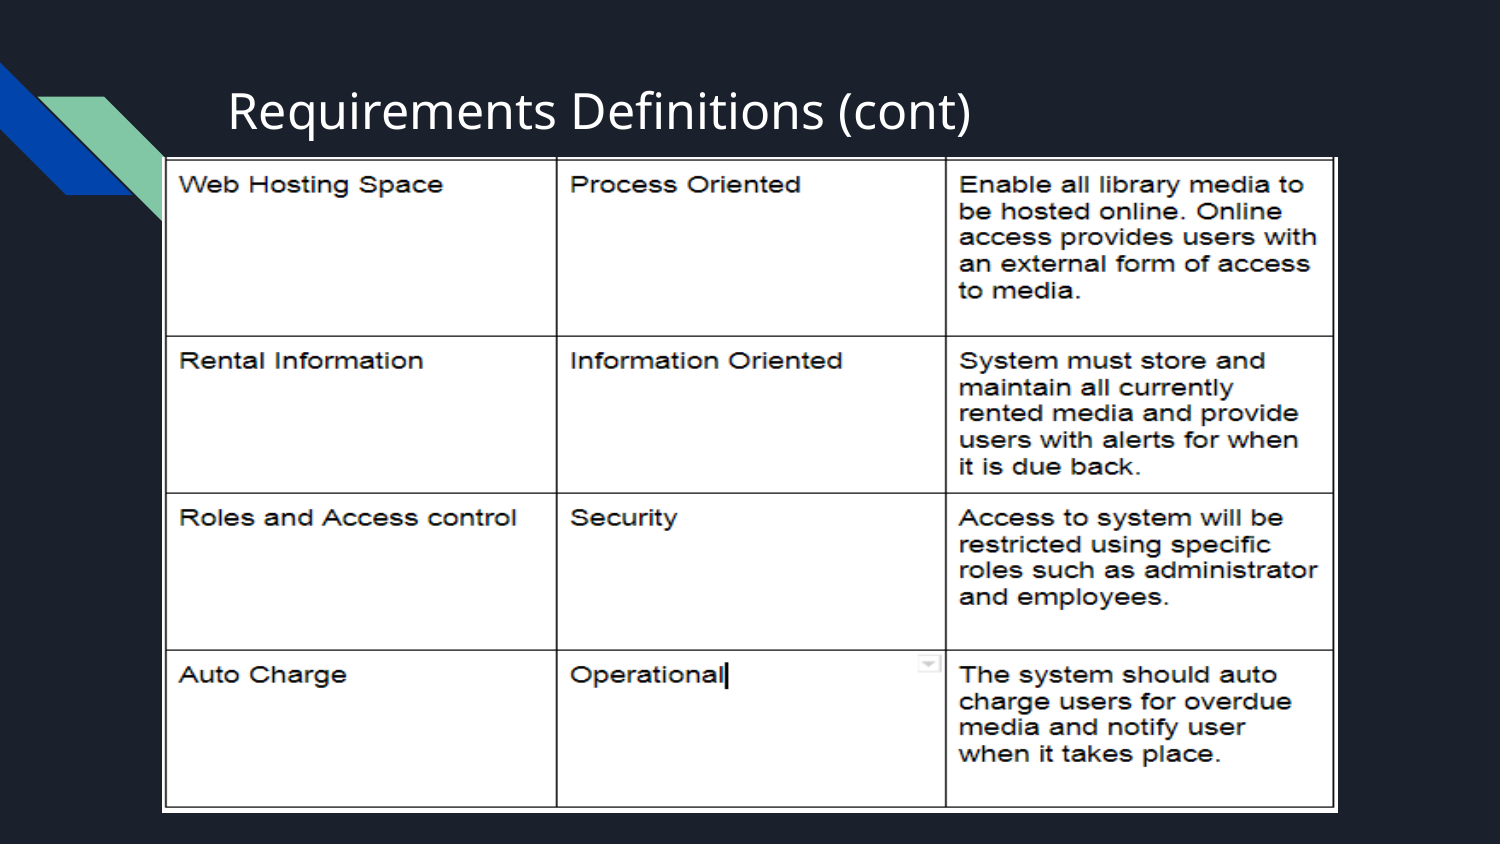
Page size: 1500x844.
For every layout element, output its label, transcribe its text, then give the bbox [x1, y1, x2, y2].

picture [162, 157, 1338, 813]
title Requirements Definitions (cont) [212, 64, 1368, 215]
